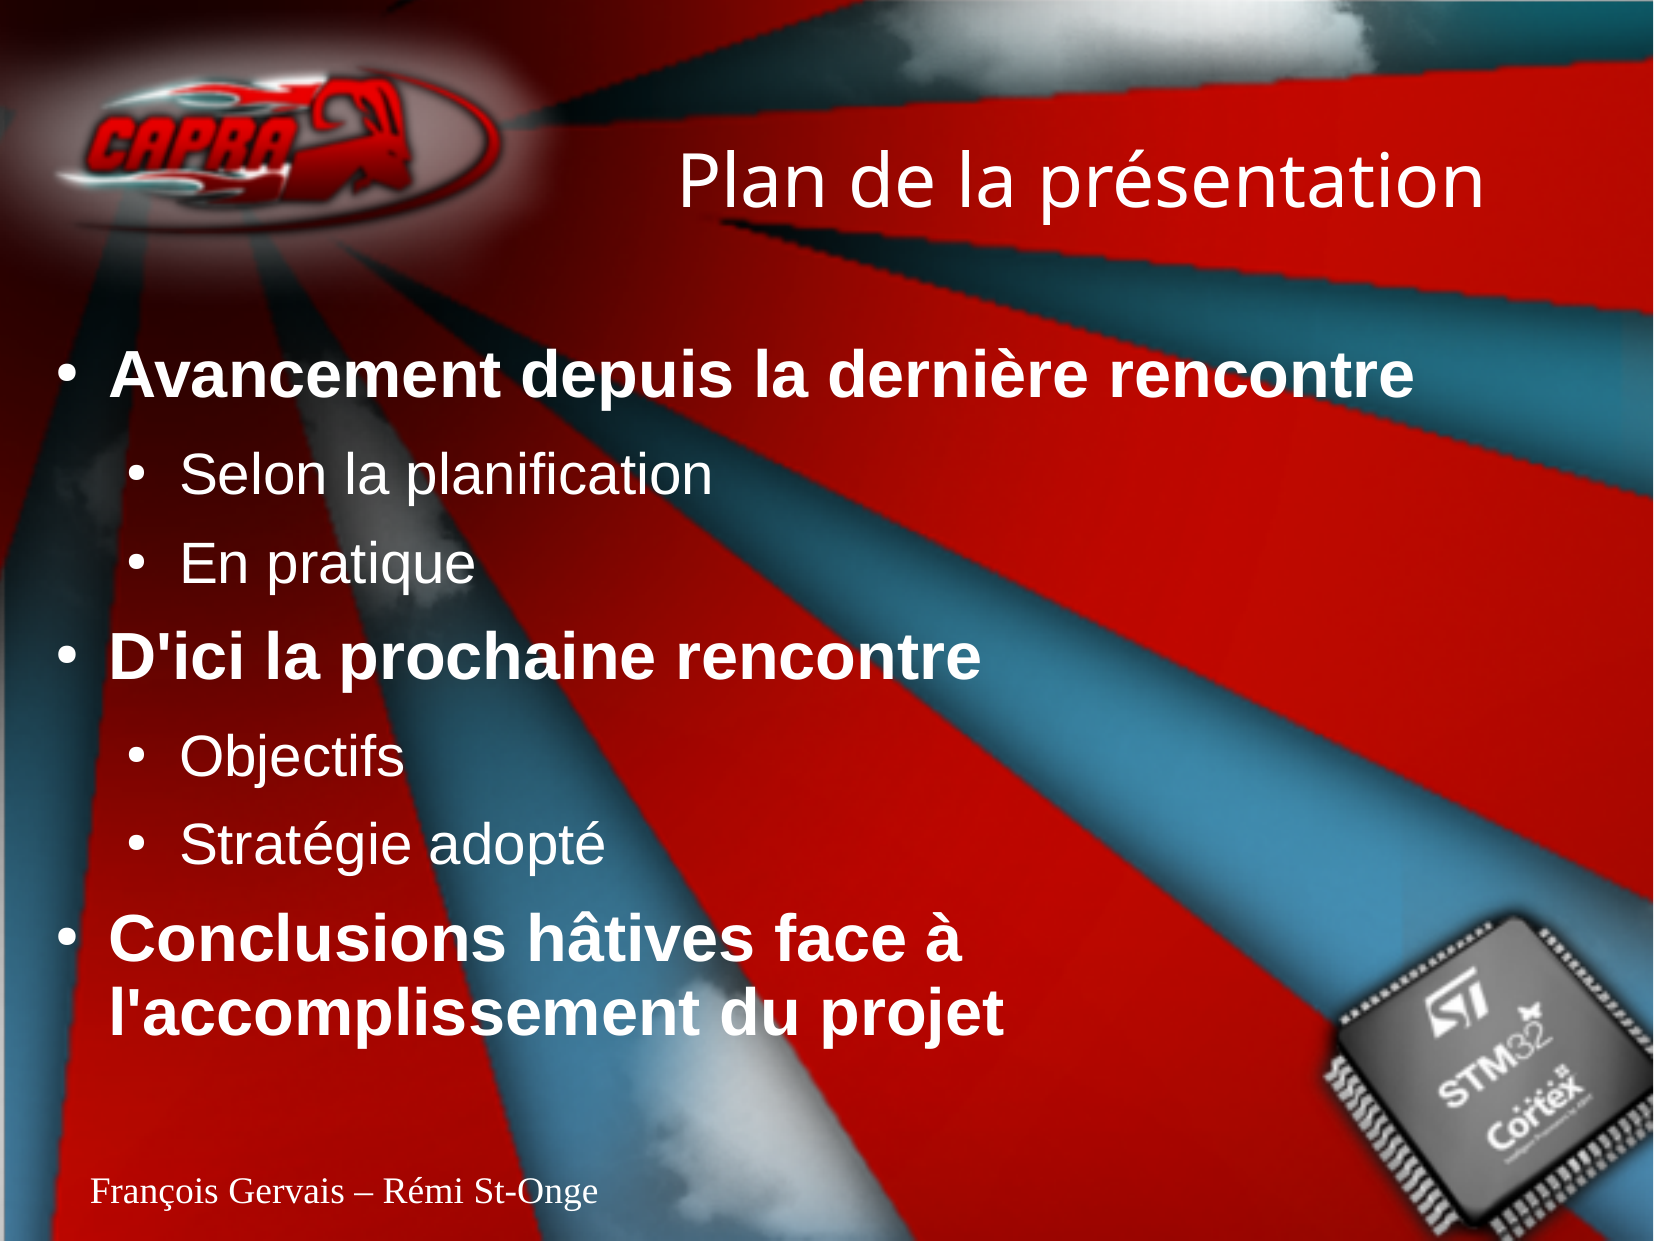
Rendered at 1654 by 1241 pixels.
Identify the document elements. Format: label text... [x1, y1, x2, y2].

list Avancement depuis la dernière rencontre Selon la planification En pratique D'ici la prochaine rencontre Objectifs Stratégie adopté Conclusions hâtives face à l'accomplissement du projet [37, 337, 1526, 1157]
text_box François Gervais – Rémi St-Onge [75, 1162, 614, 1219]
title Plan de la présentation [337, 75, 1653, 283]
picture [0, 0, 1654, 1241]
